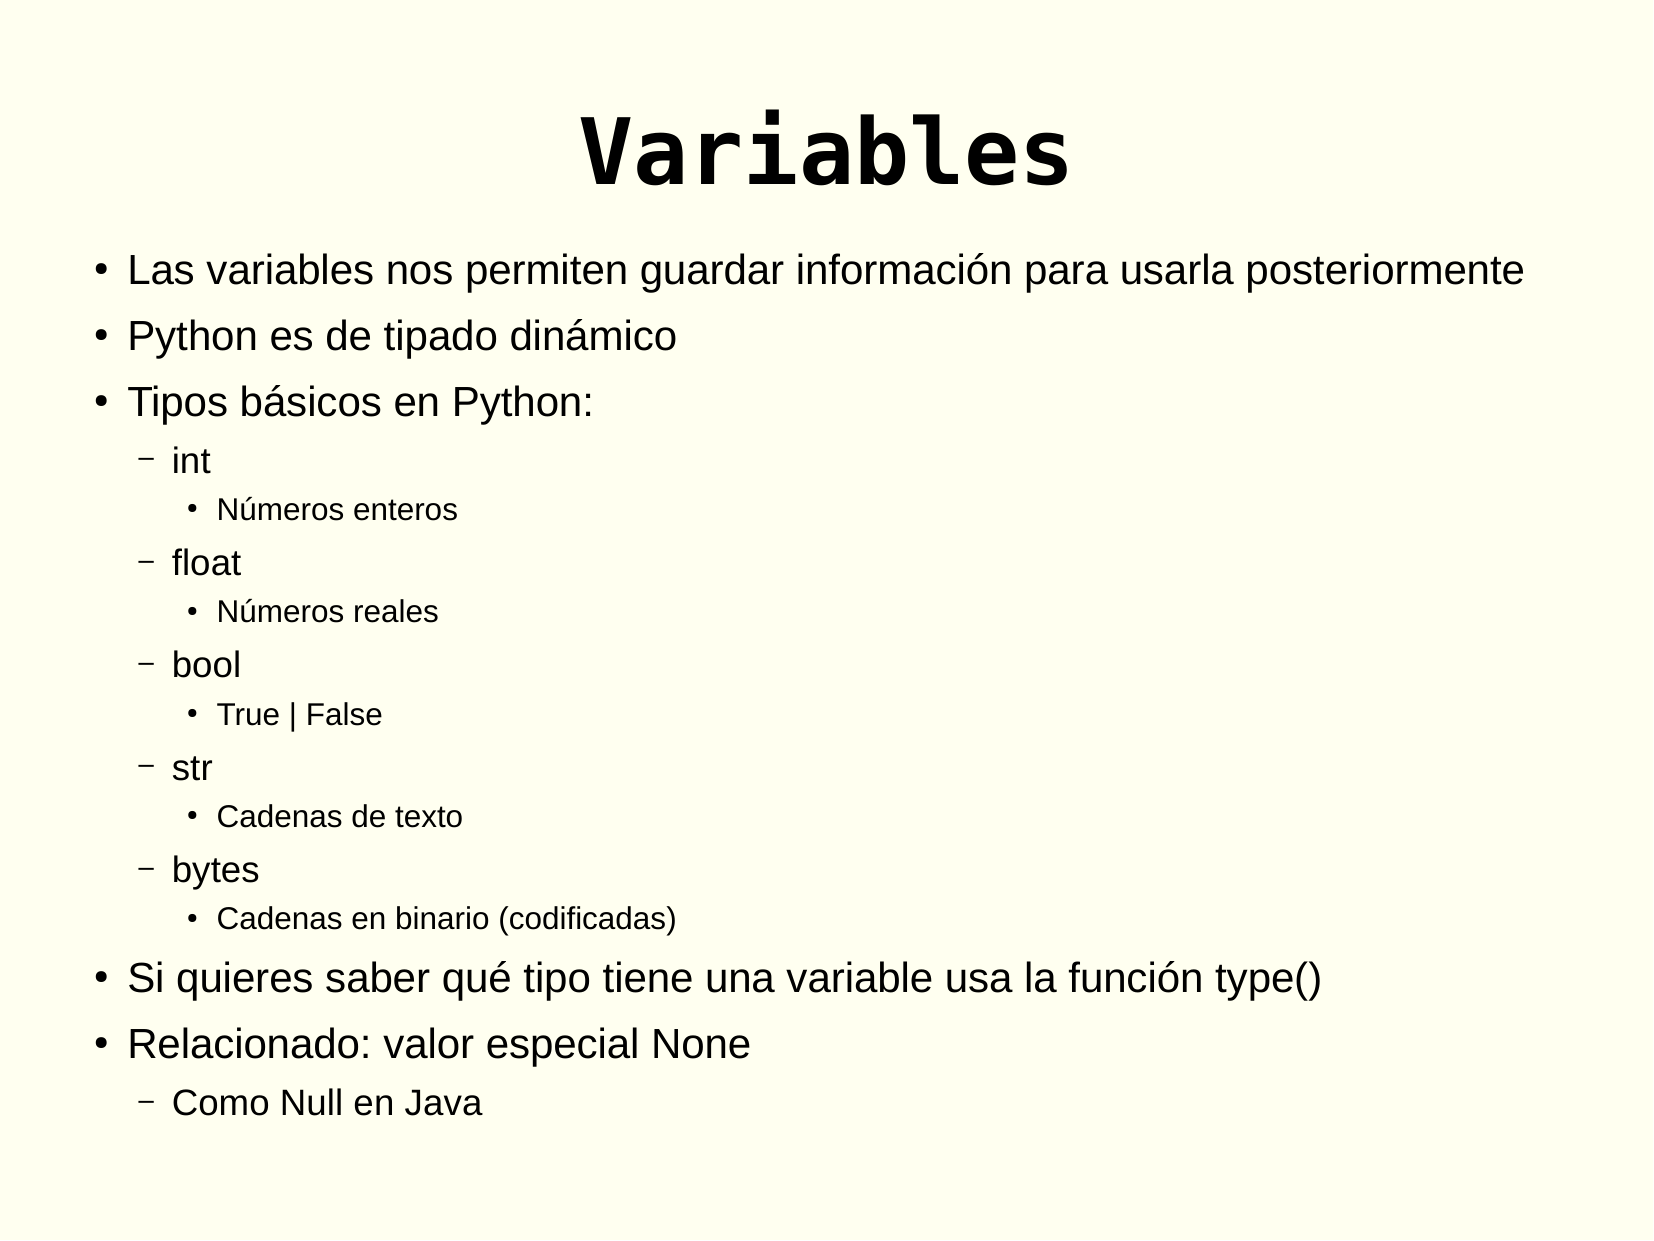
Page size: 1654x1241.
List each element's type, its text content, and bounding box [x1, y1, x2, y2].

list Las variables nos permiten guardar información para usarla posteriormente Python es de tipado dinámico Tipos básicos en Python: int Números enteros float Números reales bool True | False str Cadenas de texto bytes Cadenas en binario (codificadas) Si quieres saber qué tipo tiene una variable usa la función type() Relacionado: valor especial None Como Null en Java [82, 246, 1571, 1143]
title Variables [82, 49, 1571, 246]
